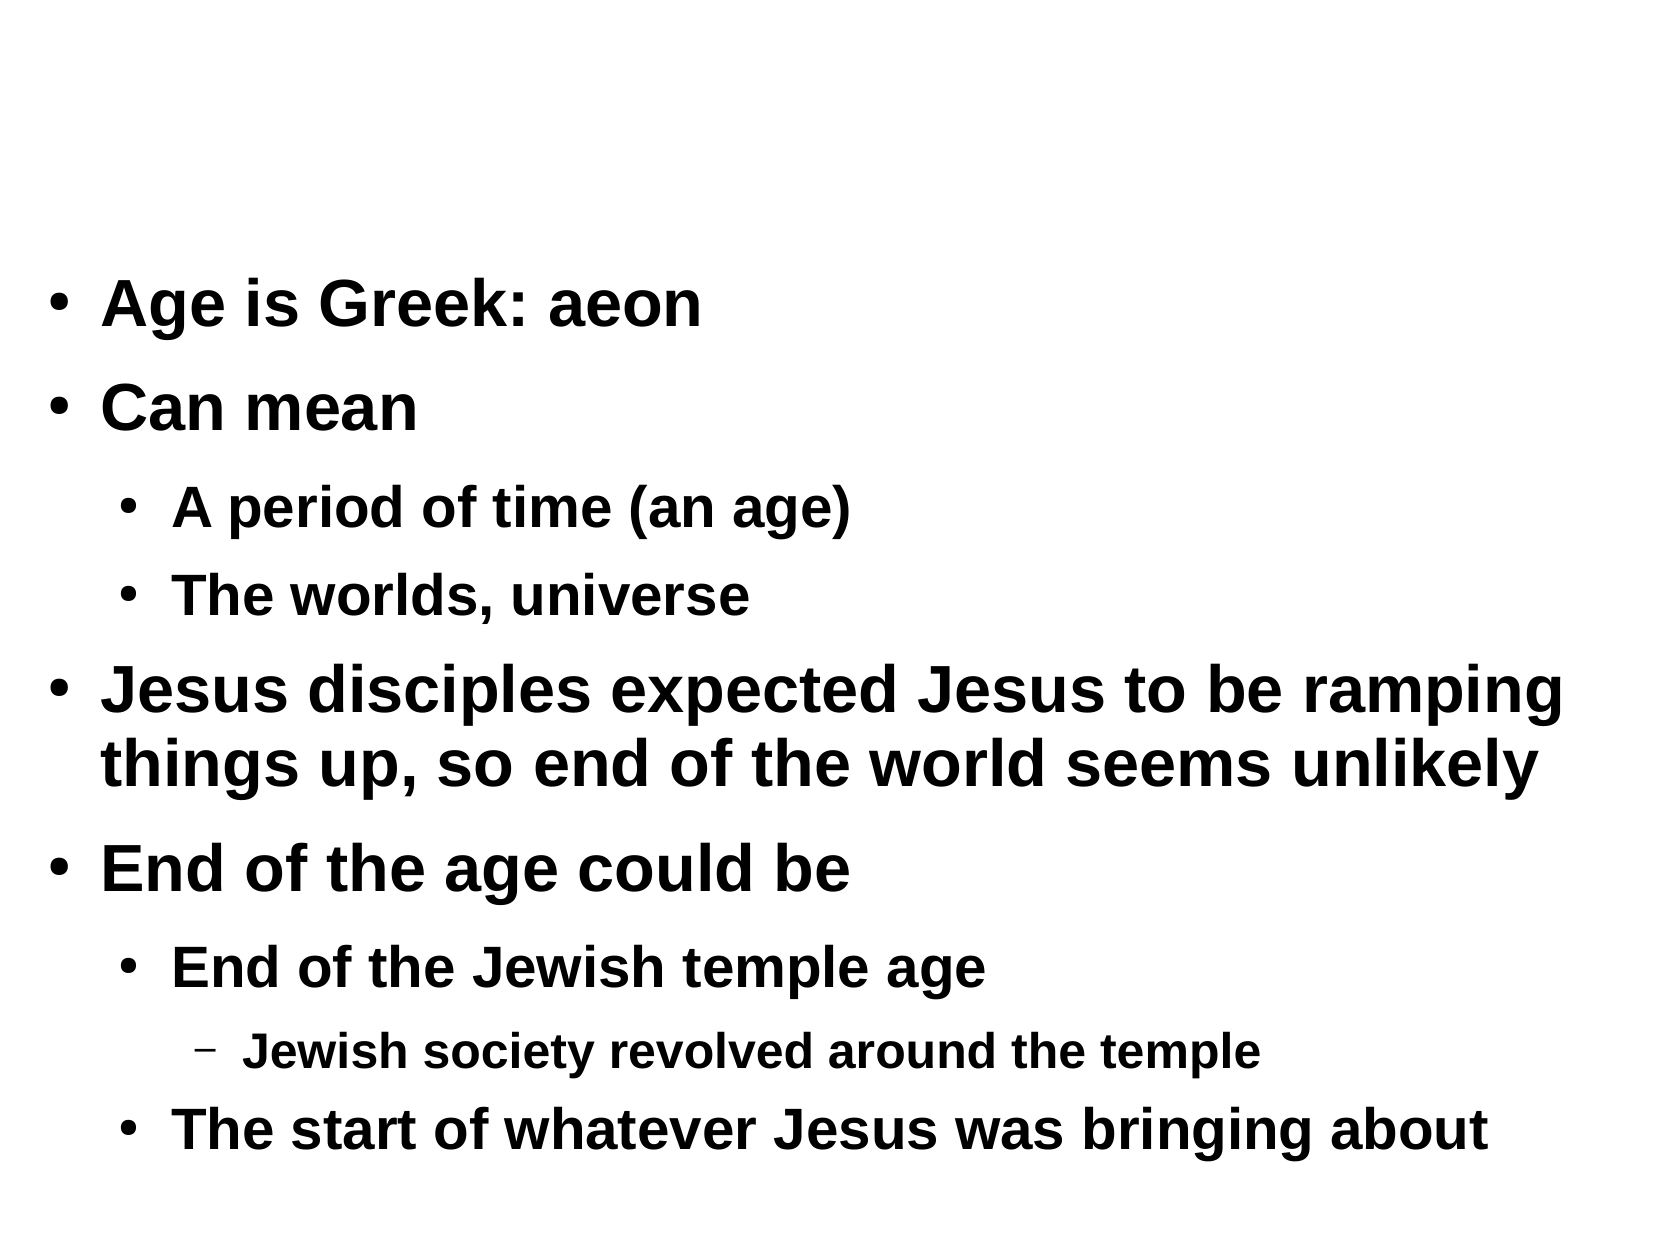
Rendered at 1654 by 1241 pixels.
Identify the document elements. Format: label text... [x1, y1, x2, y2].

list Age is Greek: aeon Can mean A period of time (an age) The worlds, universe Jesus disciples expected Jesus to be ramping things up, so end of the world seems unlikely End of the age could be End of the Jewish temple age Jewish society revolved around the temple The start of whatever Jesus was bringing about [29, 265, 1625, 1241]
